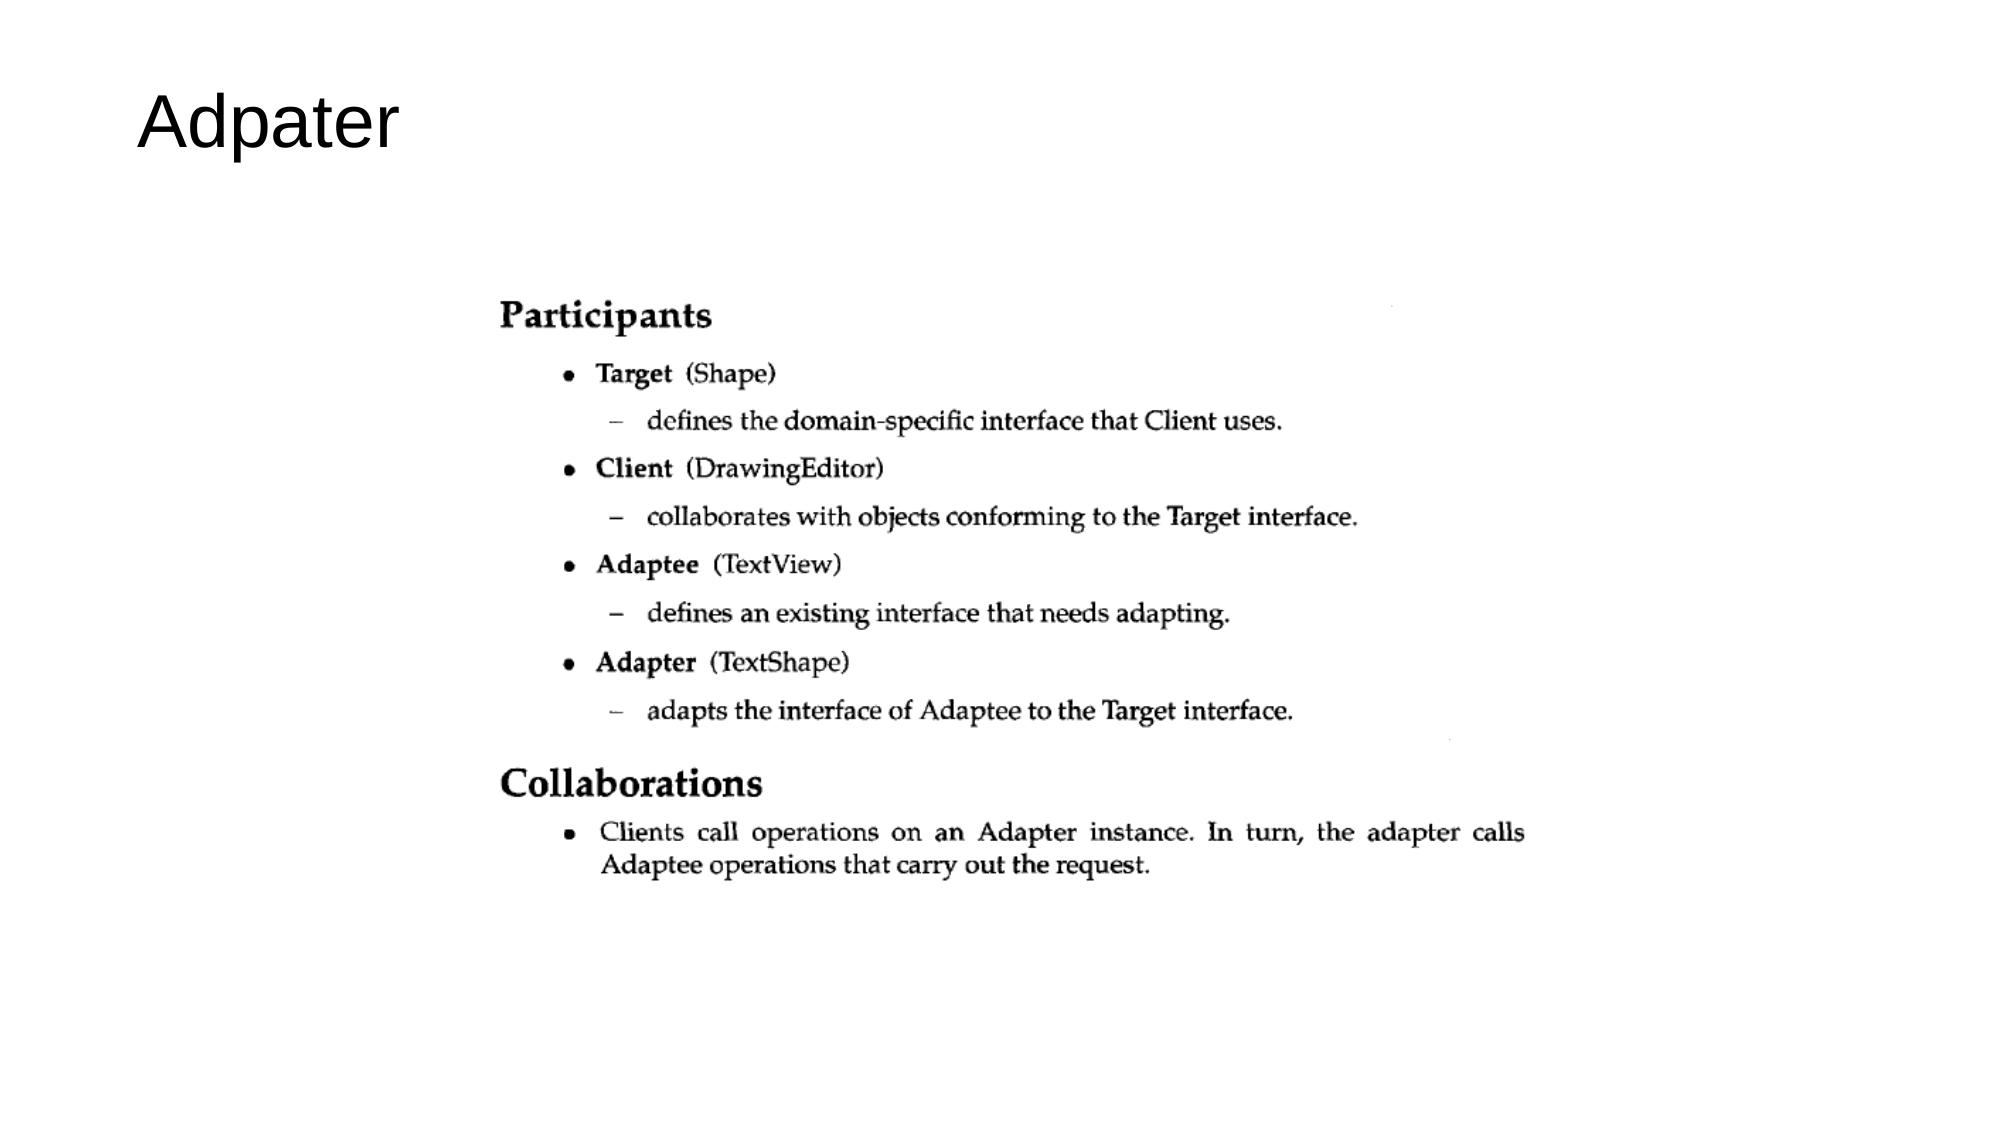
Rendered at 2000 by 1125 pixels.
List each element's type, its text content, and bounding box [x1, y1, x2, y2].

picture [488, 290, 1547, 892]
title Adpater [137, 59, 436, 181]
